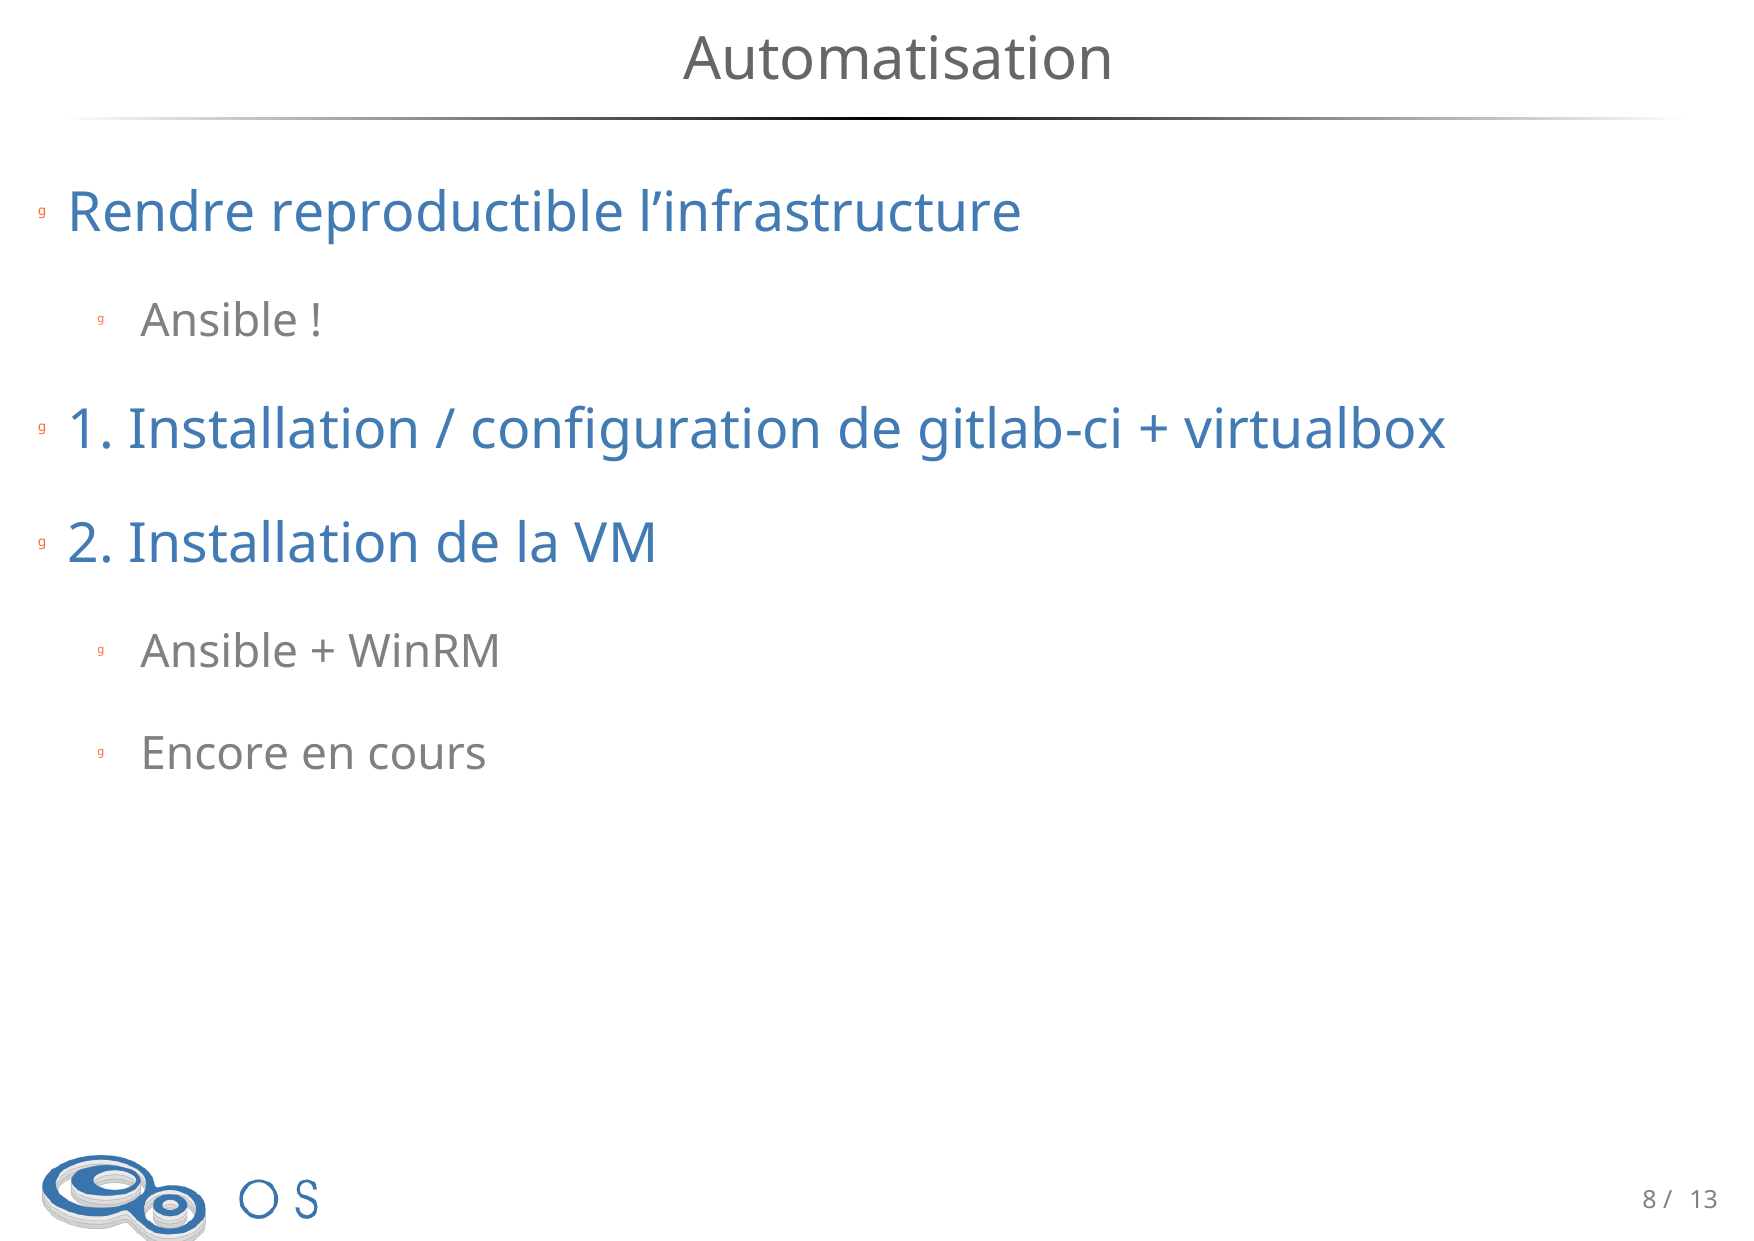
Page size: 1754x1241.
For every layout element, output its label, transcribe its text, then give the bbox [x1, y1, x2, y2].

title Automatisation [31, 14, 1754, 98]
picture [42, 1155, 583, 1241]
list Rendre reproductible l’infrastructure Ansible ! 1. Installation / configuration de gitlab-ci + virtualbox 2. Installation de la VM Ansible + WinRM Encore en cours [37, 172, 1710, 1090]
